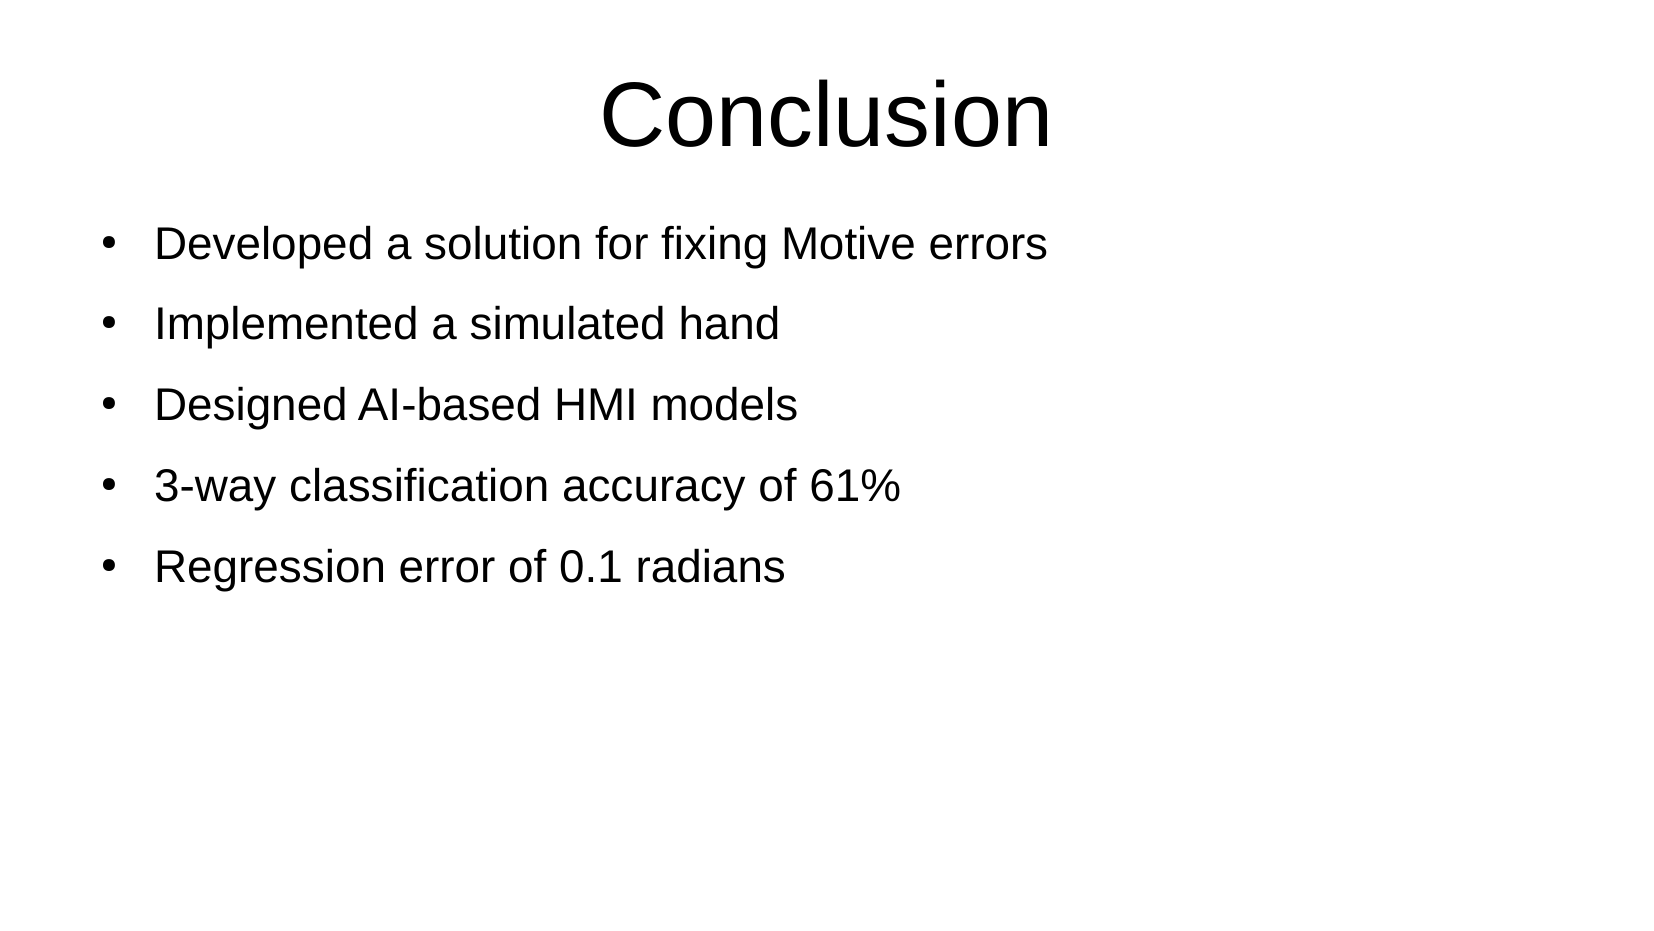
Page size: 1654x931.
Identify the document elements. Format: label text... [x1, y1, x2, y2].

title Conclusion [82, 37, 1571, 193]
list Developed a solution for fixing Motive errors Implemented a simulated hand Designed AI-based HMI models 3-way classification accuracy of 61% Regression error of 0.1 radians [83, 217, 1572, 758]
